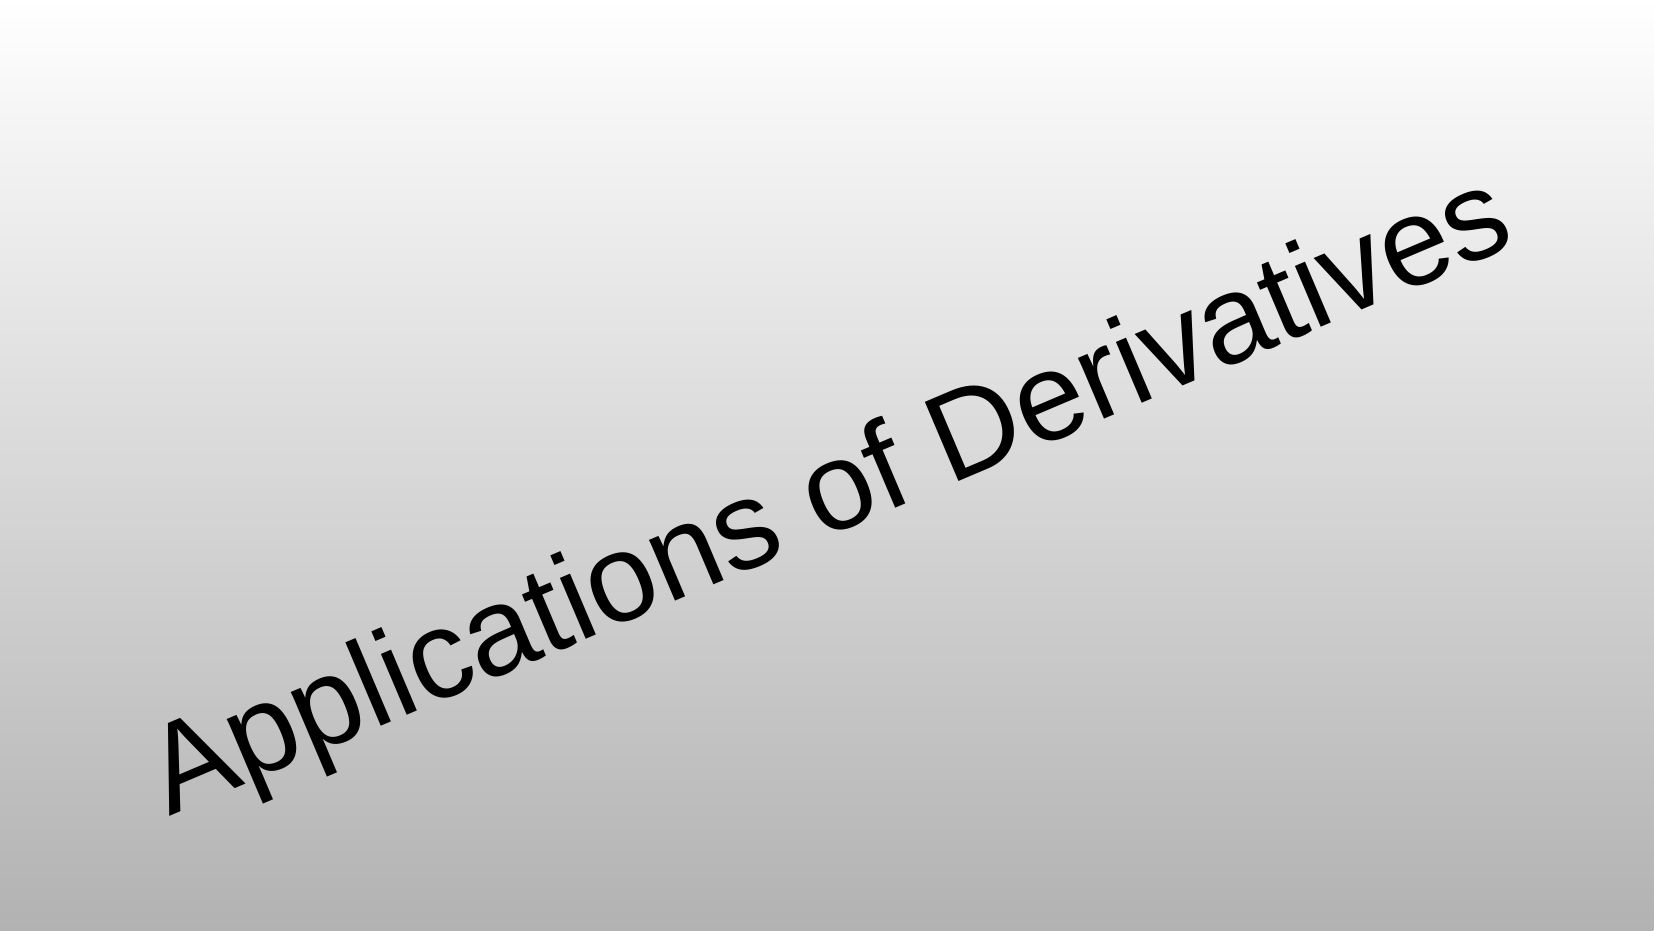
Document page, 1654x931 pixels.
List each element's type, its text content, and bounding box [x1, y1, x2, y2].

title Applications of Derivatives [111, 126, 1542, 853]
